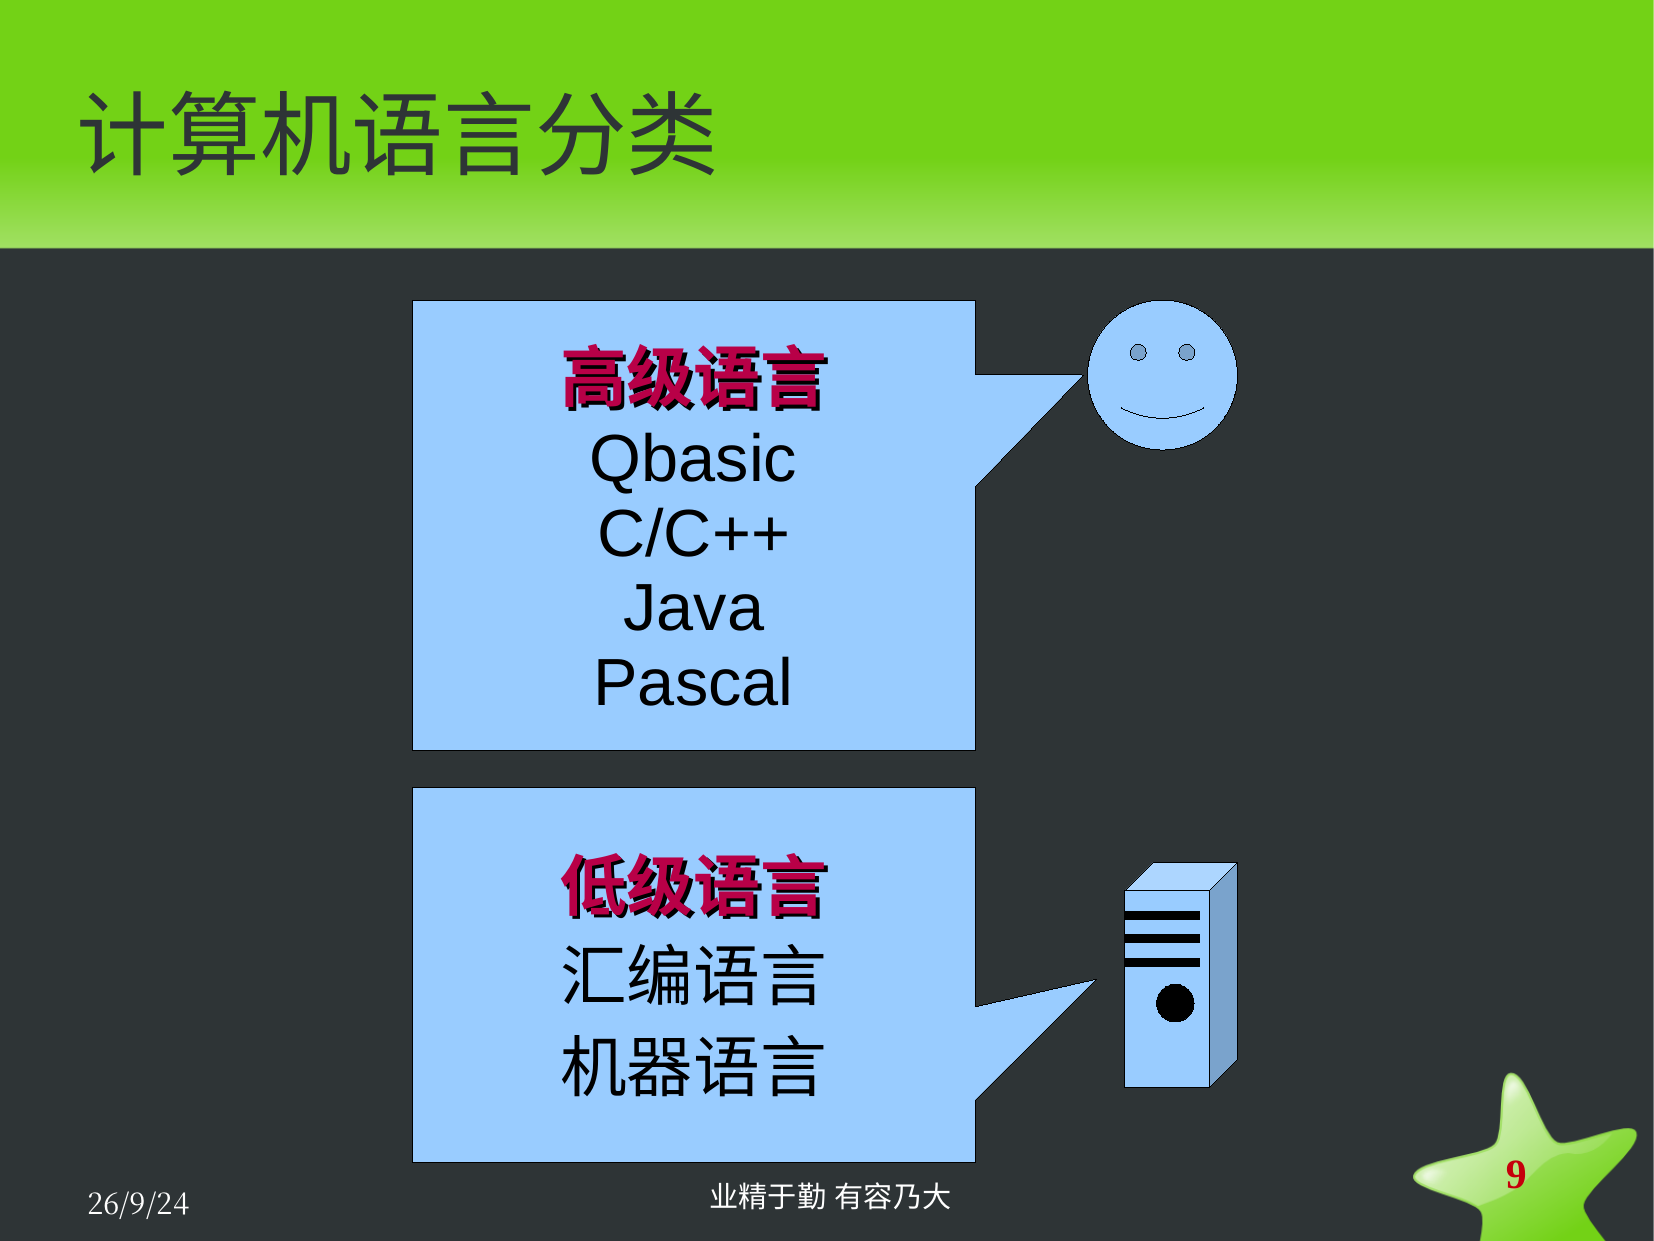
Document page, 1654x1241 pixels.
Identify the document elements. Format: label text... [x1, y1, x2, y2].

text_box 高级语言 Qbasic C/C++ Java Pascal [412, 300, 1084, 751]
text_box 低级语言 汇编语言 机器语言 [412, 787, 1097, 1163]
text_box [1087, 300, 1238, 451]
title 计算机语言分类 [76, 29, 1565, 237]
text_box [1124, 862, 1238, 1088]
picture [0, 0, 1654, 1241]
